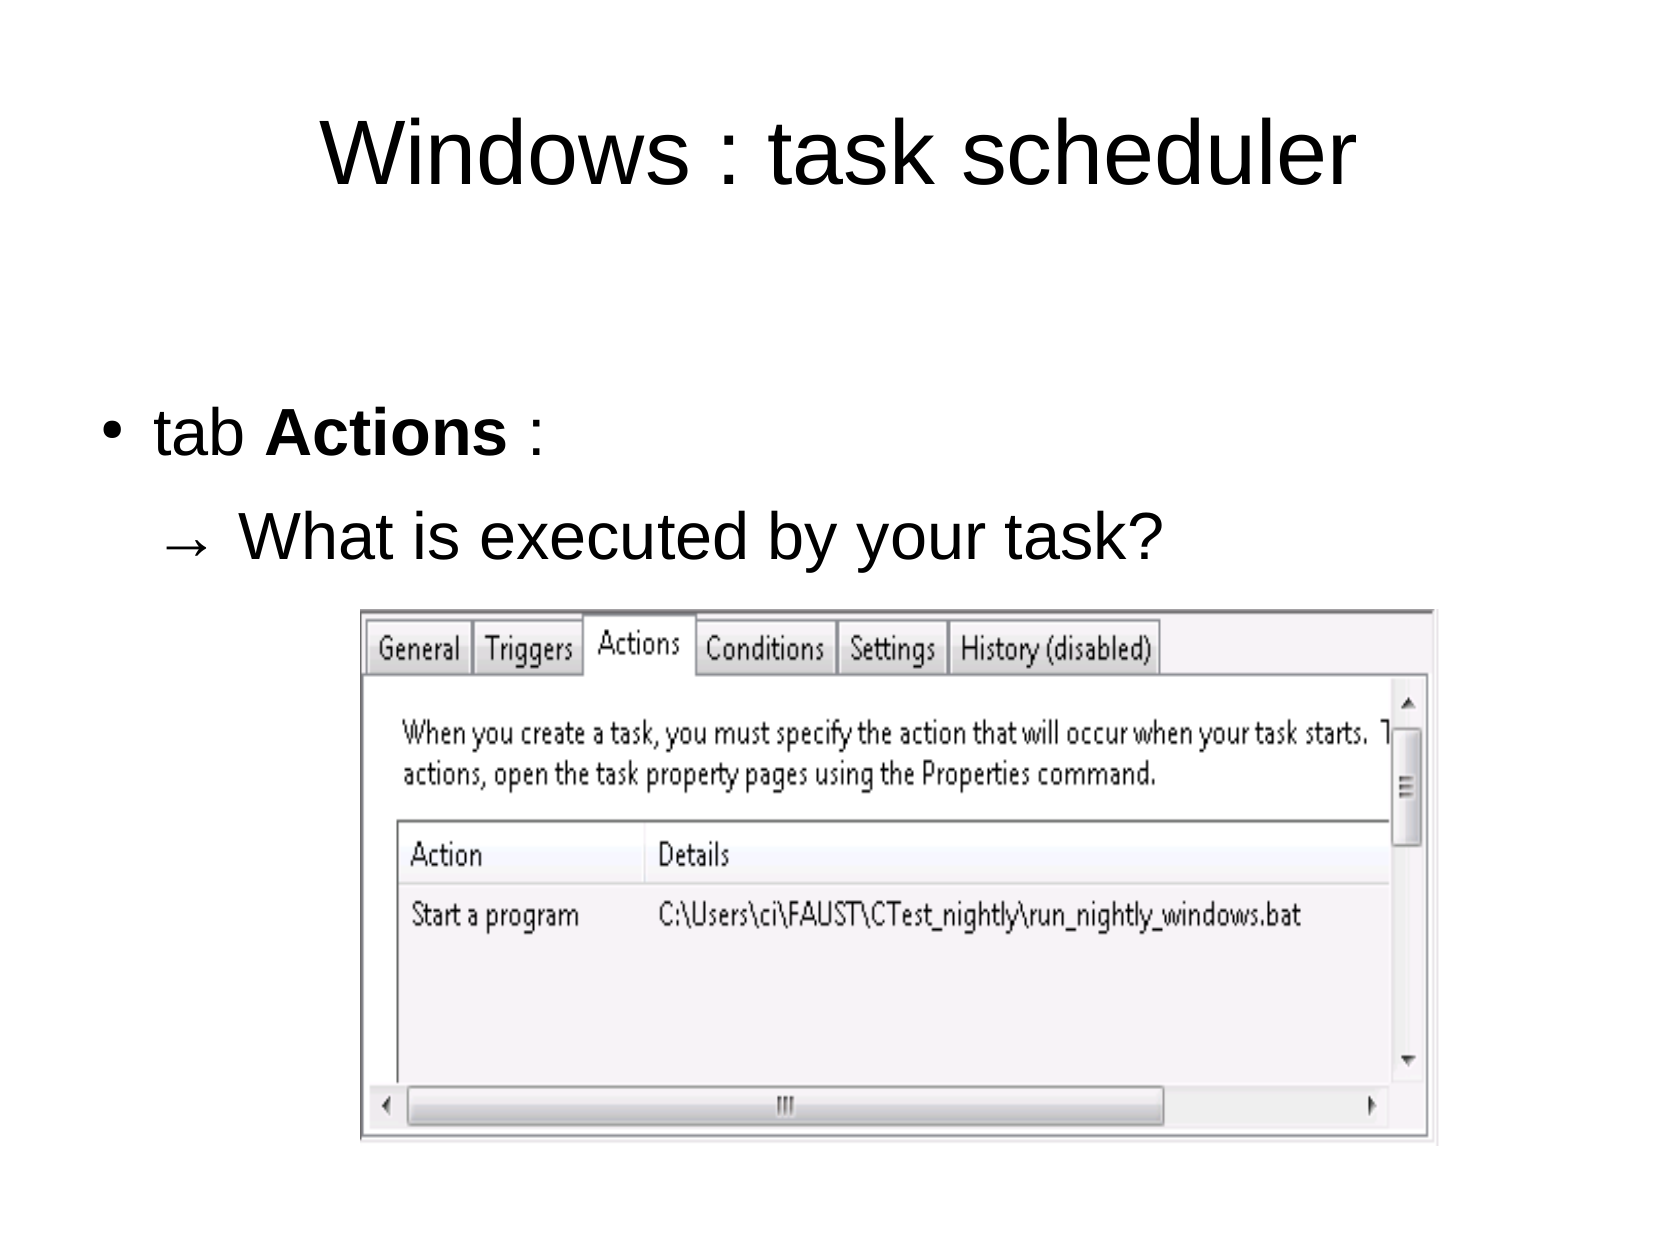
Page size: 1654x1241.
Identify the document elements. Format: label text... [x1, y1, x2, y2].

picture [360, 609, 1441, 1146]
title Windows : task scheduler [82, 49, 1571, 257]
list tab Actions : → What is executed by your task? [82, 290, 1571, 1010]
